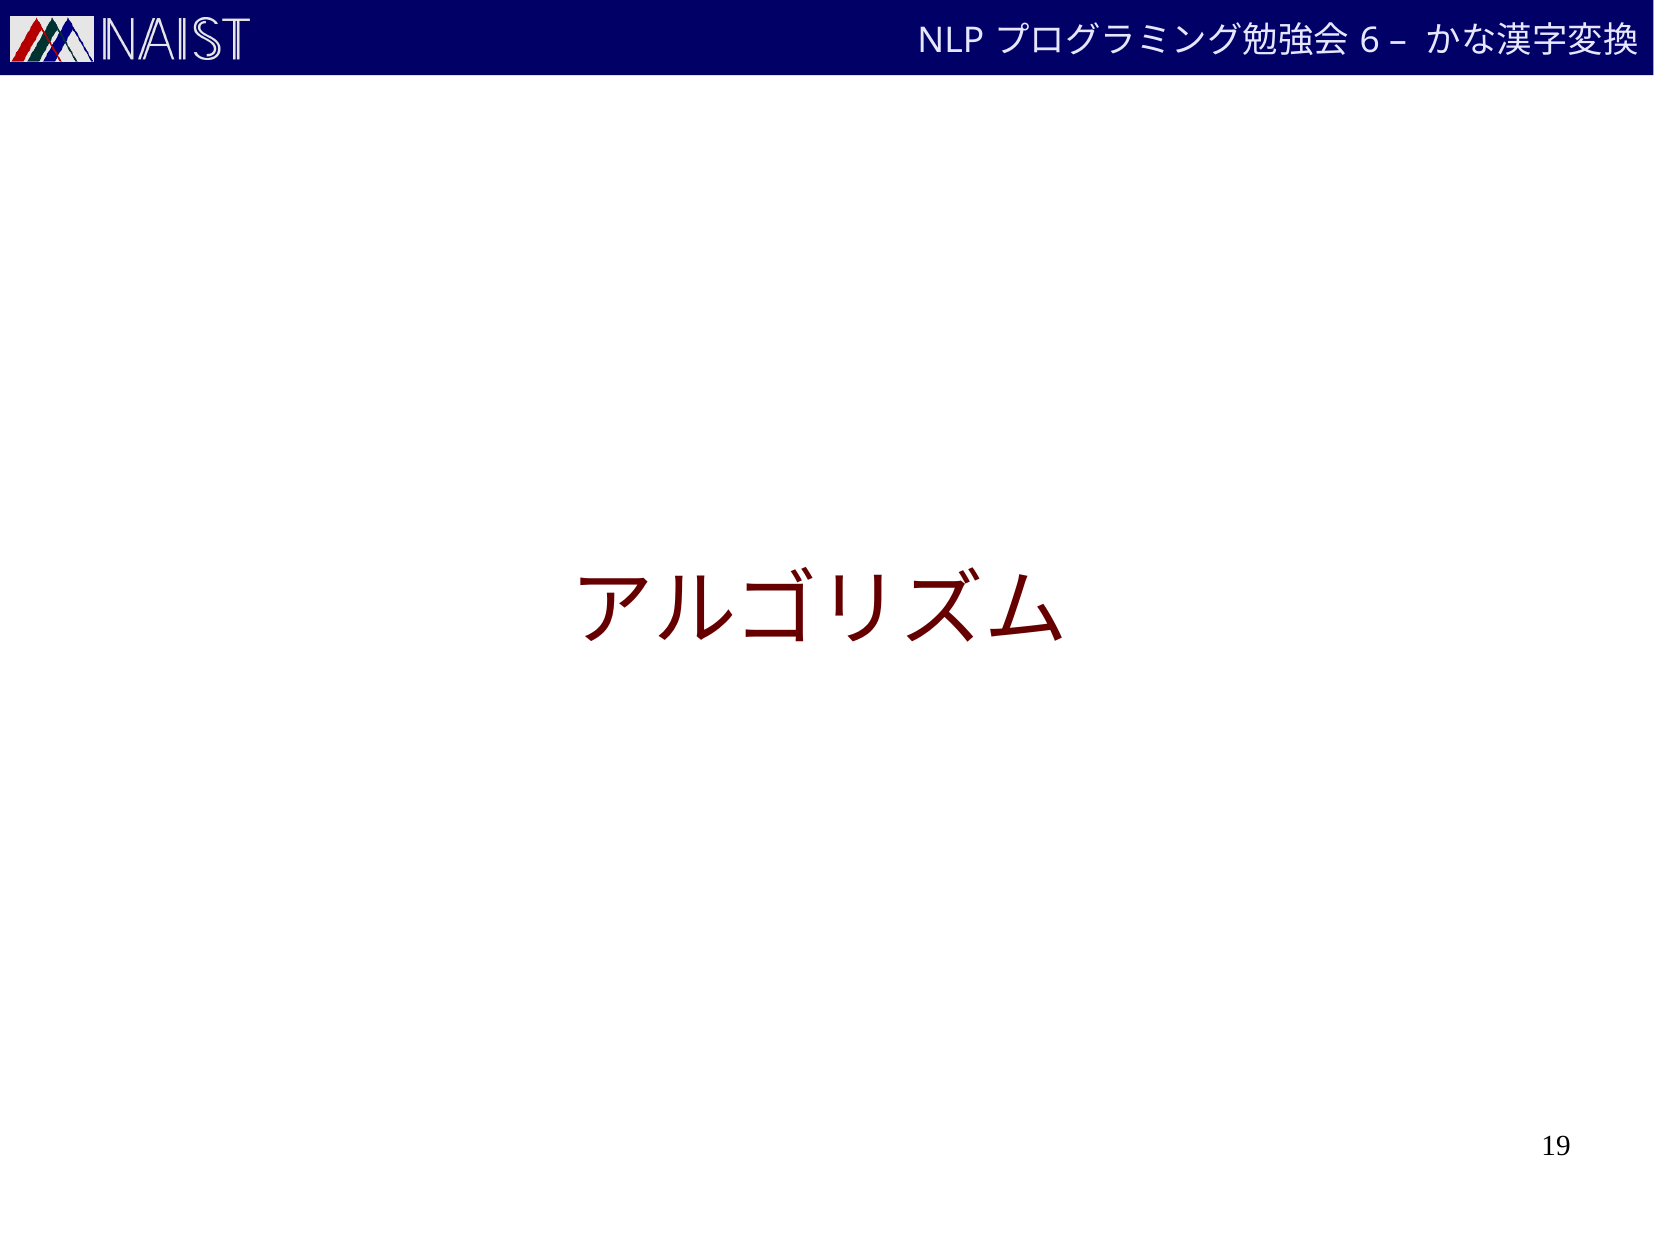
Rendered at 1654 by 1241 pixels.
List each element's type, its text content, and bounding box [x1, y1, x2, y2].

picture [10, 16, 94, 62]
title アルゴリズム [75, 506, 1564, 698]
picture [102, 17, 251, 60]
